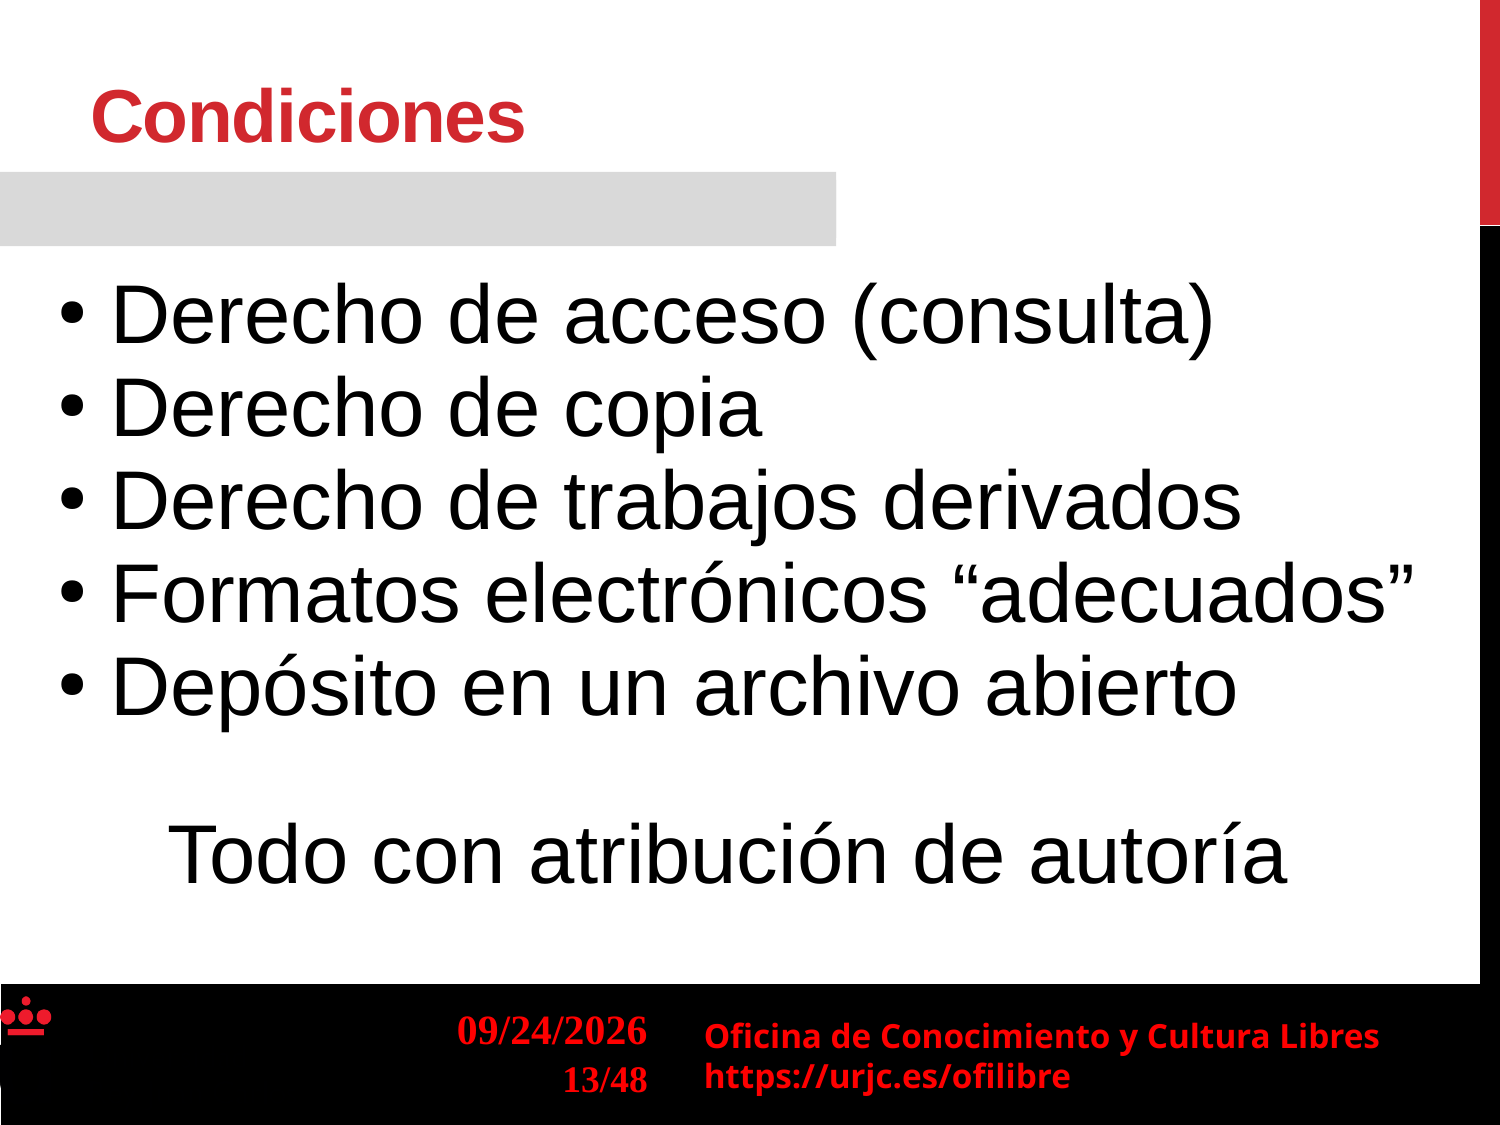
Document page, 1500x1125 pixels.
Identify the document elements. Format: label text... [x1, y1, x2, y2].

text_box Condiciones [0, 24, 1326, 172]
text_box [0, 171, 837, 238]
text_box Derecho de acceso (consulta) Derecho de copia Derecho de trabajos derivados Formatos electrónicos “adecuados” Depósito en un archivo abierto Todo con atribución de autoría [24, 261, 1432, 931]
title [75, 15, 1425, 172]
